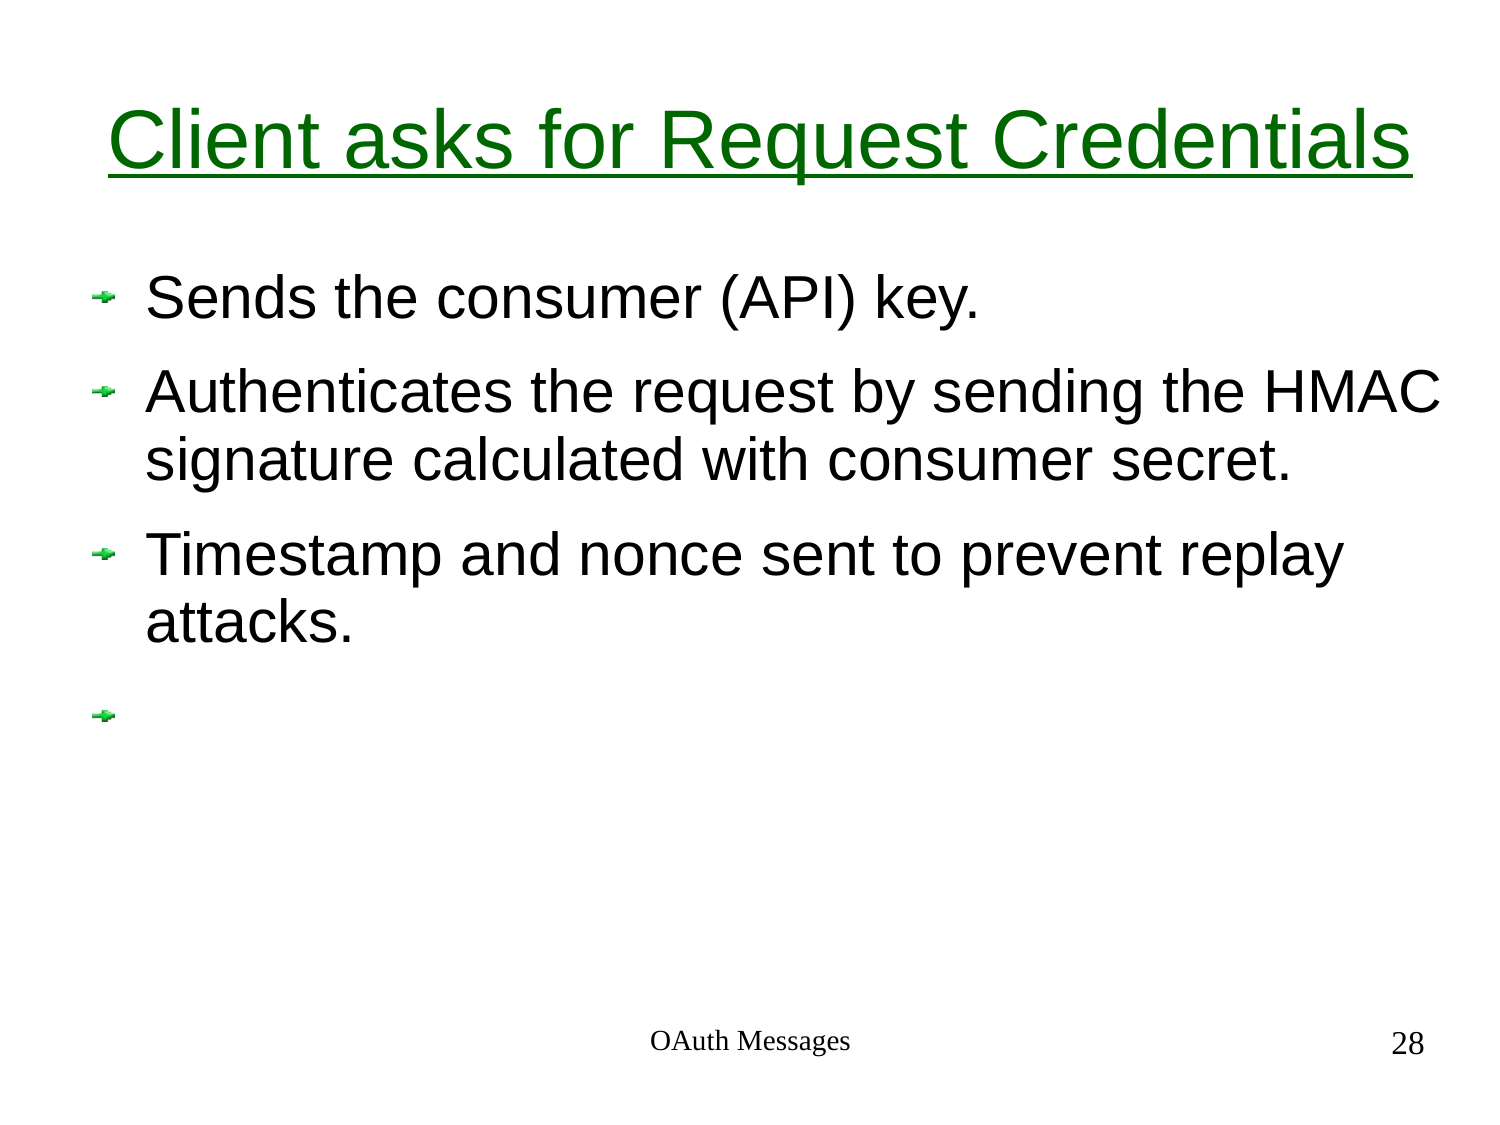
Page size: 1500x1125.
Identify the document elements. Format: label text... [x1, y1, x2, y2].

list Sends the consumer (API) key. Authenticates the request by sending the HMAC signature calculated with consumer secret. Timestamp and nonce sent to prevent replay attacks. [75, 263, 1447, 997]
title Client asks for Request Credentials [75, 44, 1447, 236]
